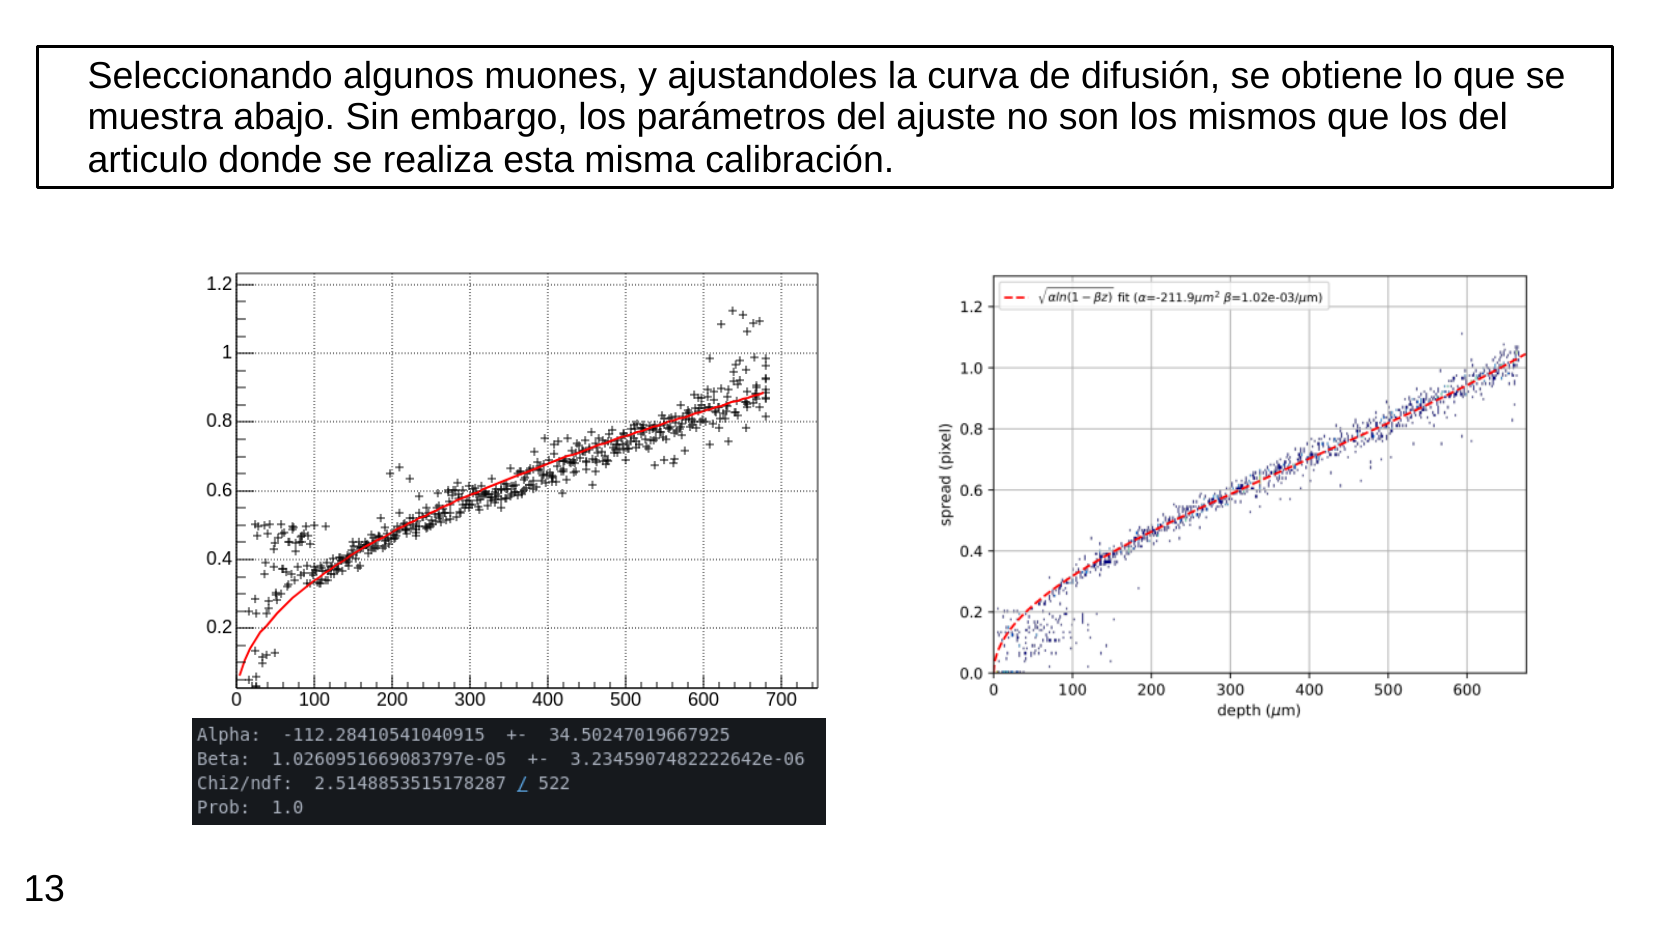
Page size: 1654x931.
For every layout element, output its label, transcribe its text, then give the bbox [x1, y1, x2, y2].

picture [192, 718, 826, 826]
picture [926, 262, 1538, 722]
text_box <number> [8, 860, 638, 931]
picture [196, 262, 826, 713]
text_box Seleccionando algunos muones, y ajustandoles la curva de difusión, se obtiene lo que se muestra abajo. Sin embargo, los parámetros del ajuste no son los mismos que los del articulo donde se realiza esta misma calibración. [37, 46, 1613, 188]
